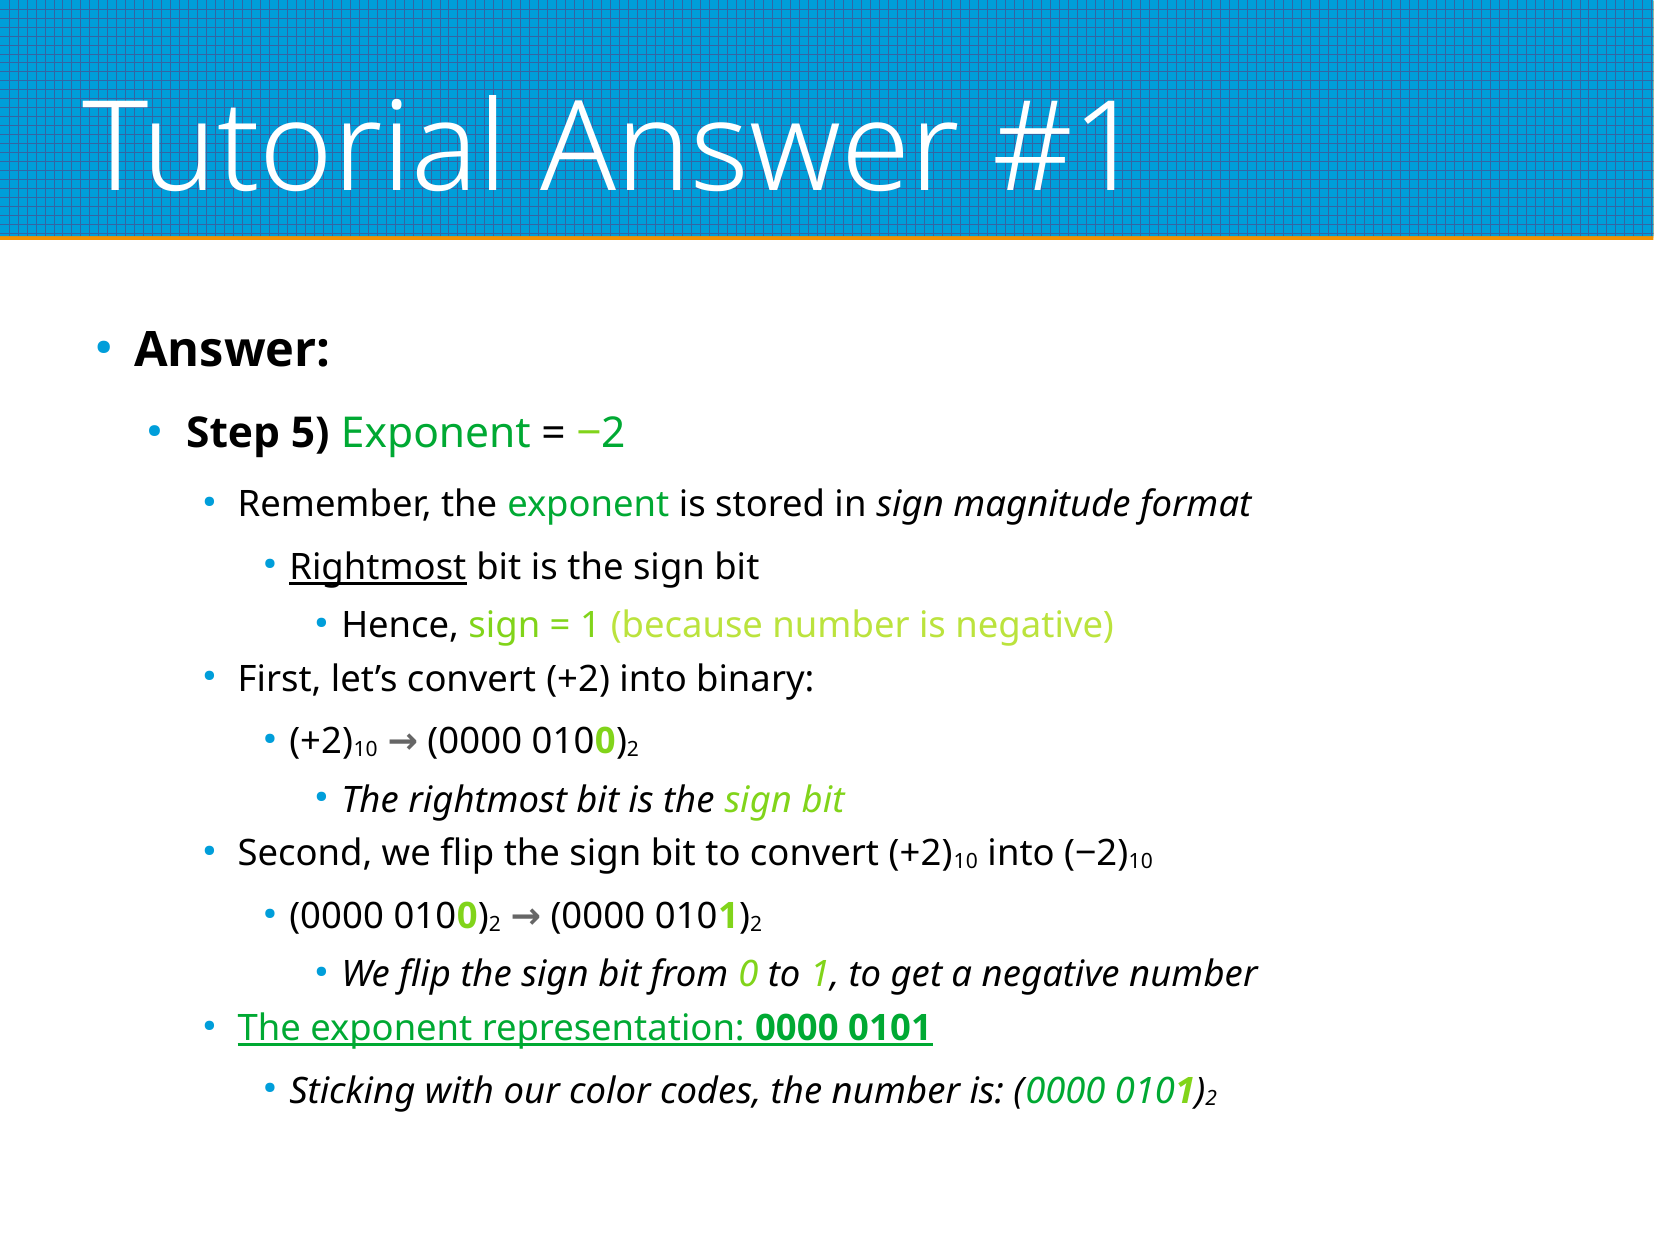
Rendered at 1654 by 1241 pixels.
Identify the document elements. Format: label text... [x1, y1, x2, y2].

list Answer: Step 5) Exponent = ‒2 Remember, the exponent is stored in sign magnitude format Rightmost bit is the sign bit Hence, sign = 1 (because number is negative) First, let’s convert (+2) into binary: (+2)10 → (0000 0100)2 The rightmost bit is the sign bit Second, we flip the sign bit to convert (+2)10 into (‒2)10 (0000 0100)2 → (0000 0101)2 We flip the sign bit from 0 to 1, to get a negative number The exponent representation: 0000 0101 Sticking with our color codes, the number is: (0000 0101)2 [82, 314, 1563, 1123]
title Tutorial Answer #1 [82, 19, 1571, 227]
